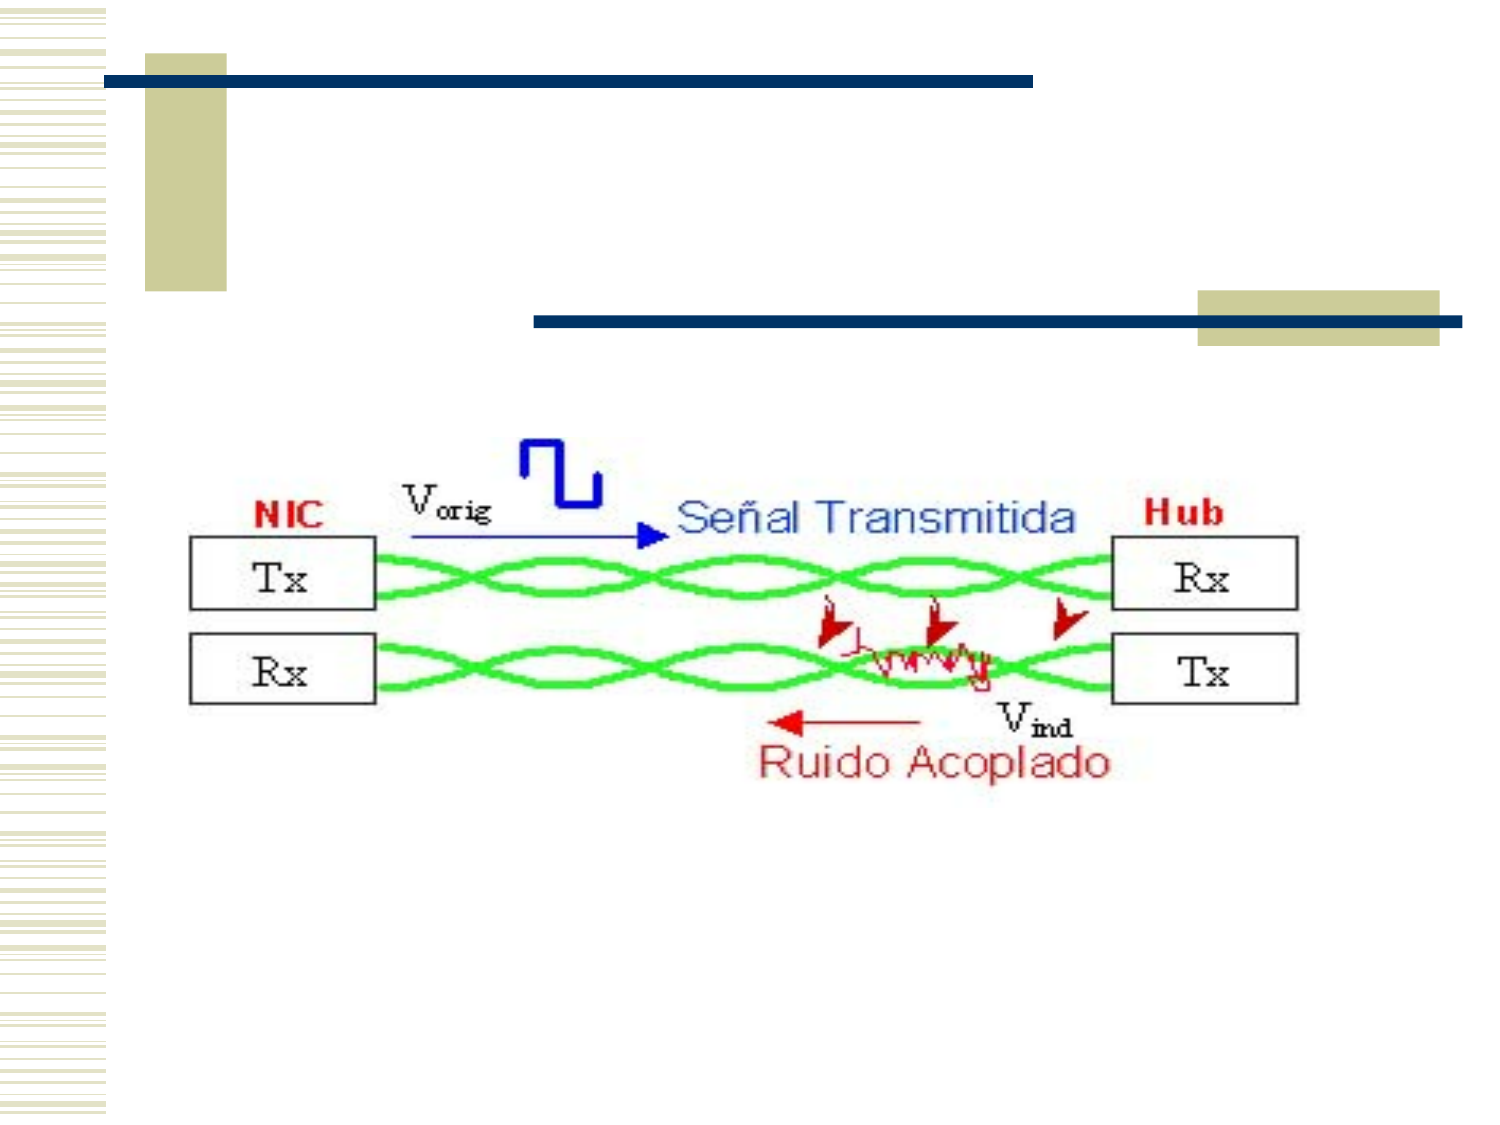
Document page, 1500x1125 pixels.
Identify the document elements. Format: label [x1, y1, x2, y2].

picture [187, 437, 1338, 808]
